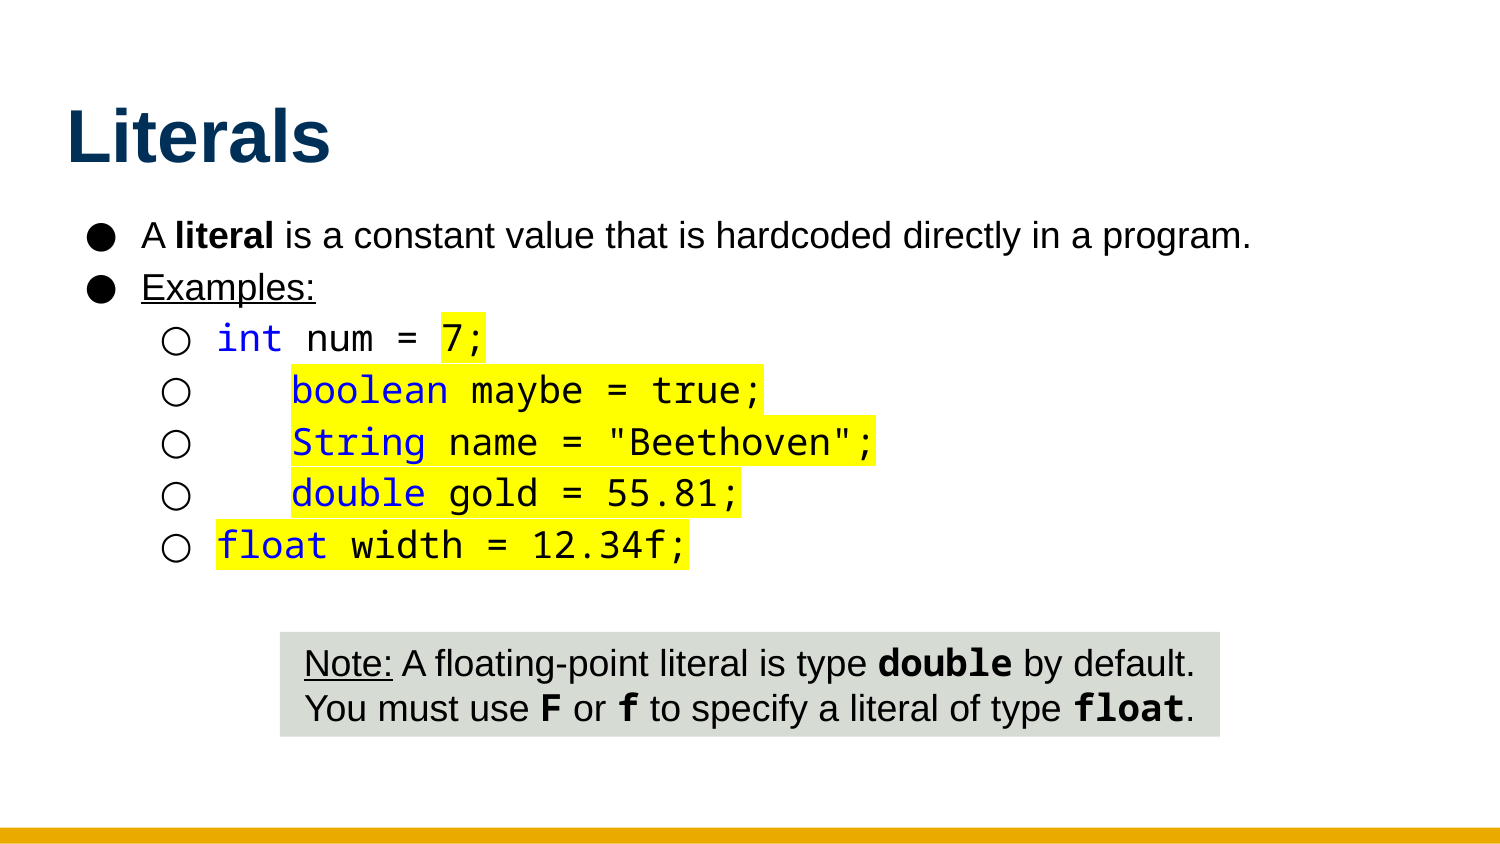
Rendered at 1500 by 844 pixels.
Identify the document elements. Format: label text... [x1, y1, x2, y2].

text_box A literal is a constant value that is hardcoded directly in a program. Examples: int num = 7; boolean maybe = true; String name = "Beethoven"; double gold = 55.81; float width = 12.34f; [51, 189, 1449, 810]
title Literals [51, 72, 1449, 189]
text_box Note: A floating-point literal is type double by default. You must use F or f to specify a literal of type float. [279, 631, 1220, 737]
